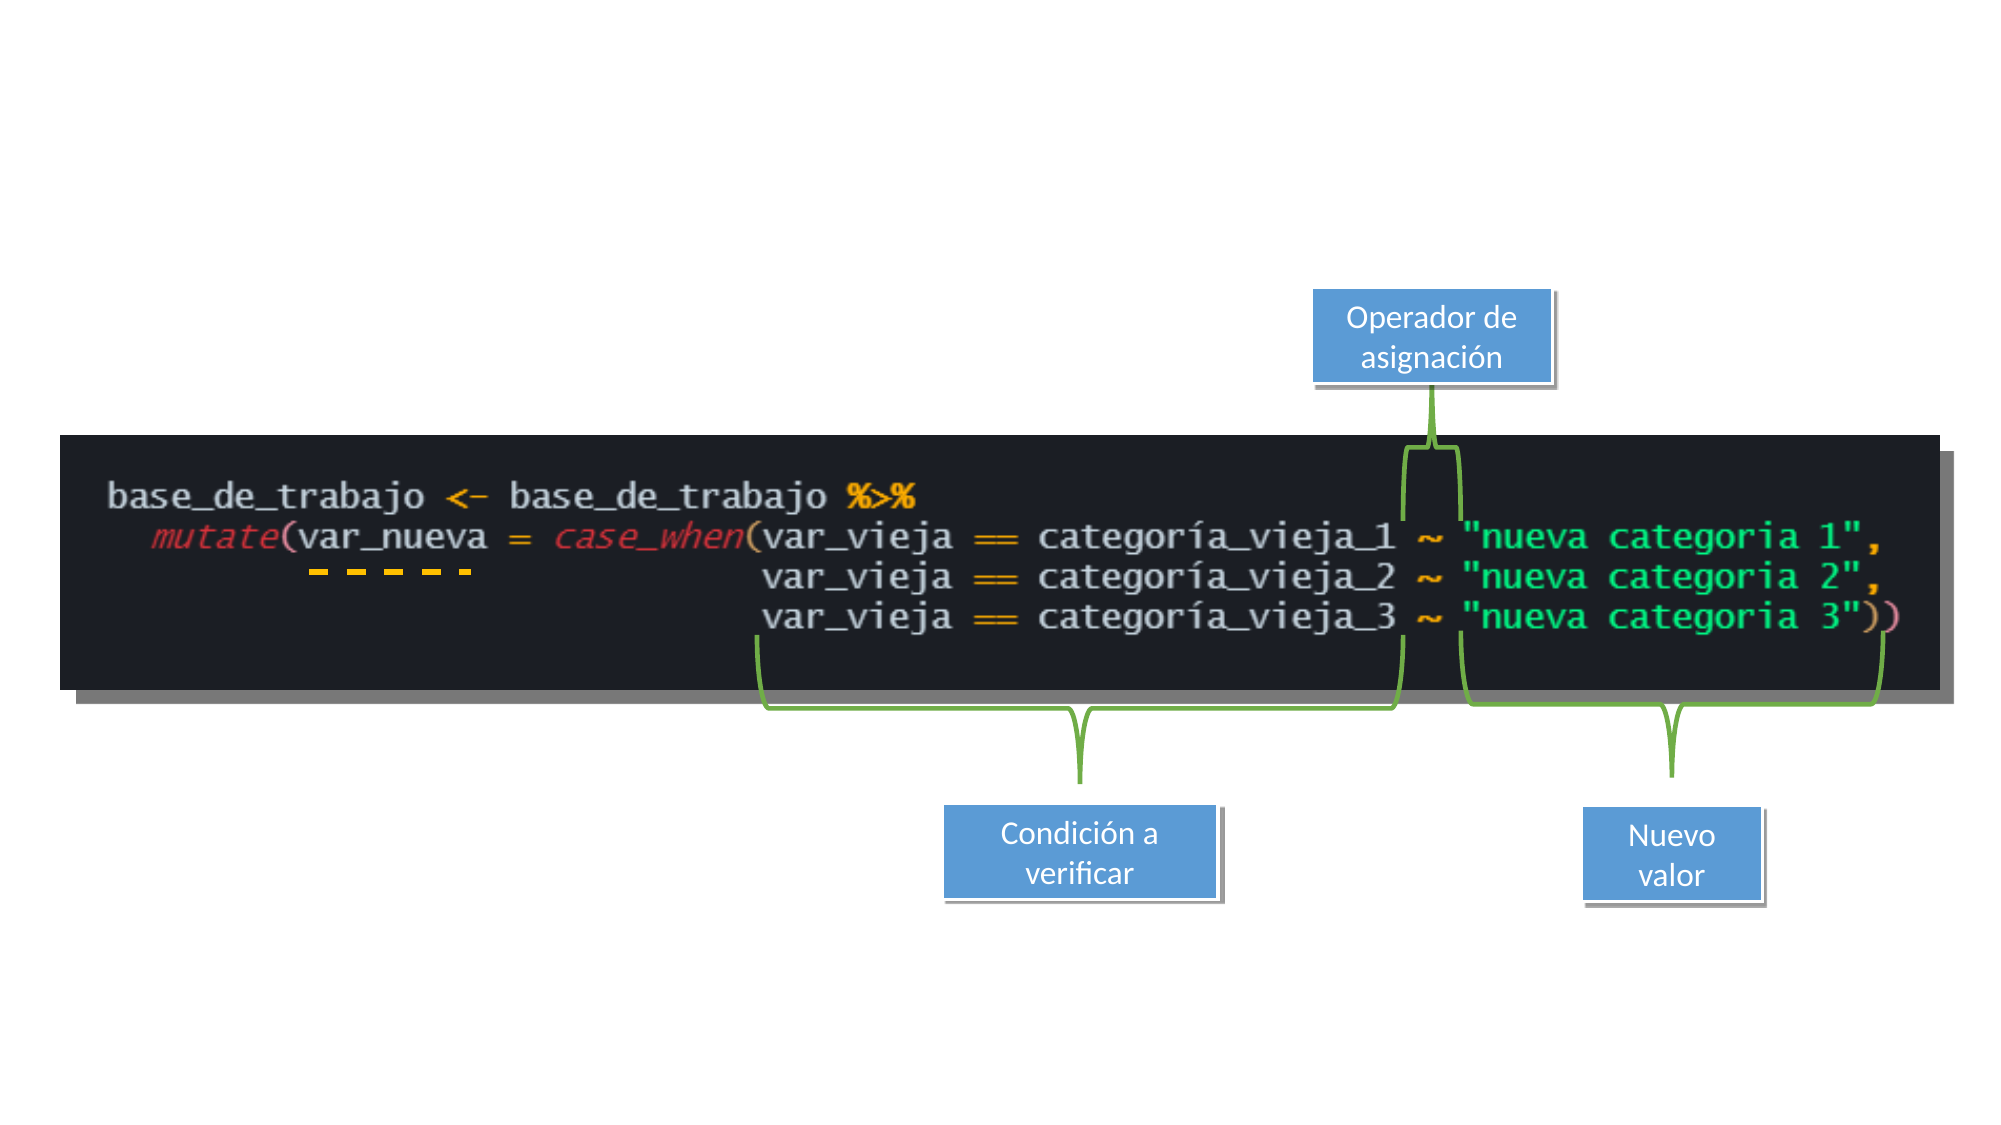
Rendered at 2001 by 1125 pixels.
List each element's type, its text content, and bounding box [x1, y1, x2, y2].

text_box Nuevo valor [1581, 805, 1763, 902]
text_box Condición a verificar [942, 803, 1218, 900]
text_box Operador de asignación [1311, 287, 1553, 384]
picture [60, 435, 1940, 690]
